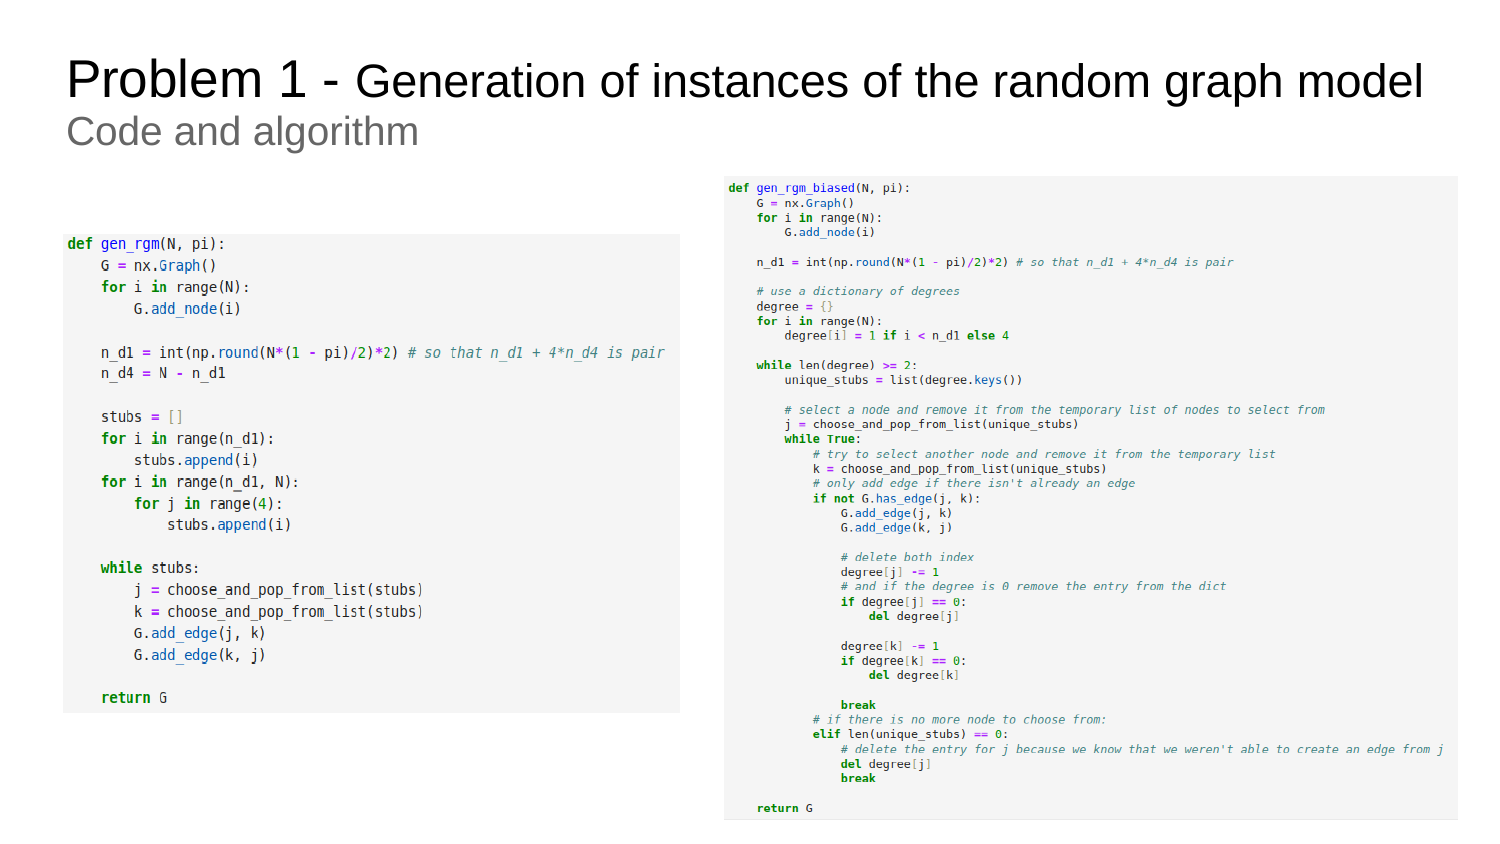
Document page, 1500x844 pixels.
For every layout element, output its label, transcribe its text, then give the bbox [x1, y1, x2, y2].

title Problem 1 - Generation of instances of the random graph model Code and algorithm [51, 34, 1449, 177]
picture [63, 234, 680, 713]
picture [724, 176, 1458, 820]
